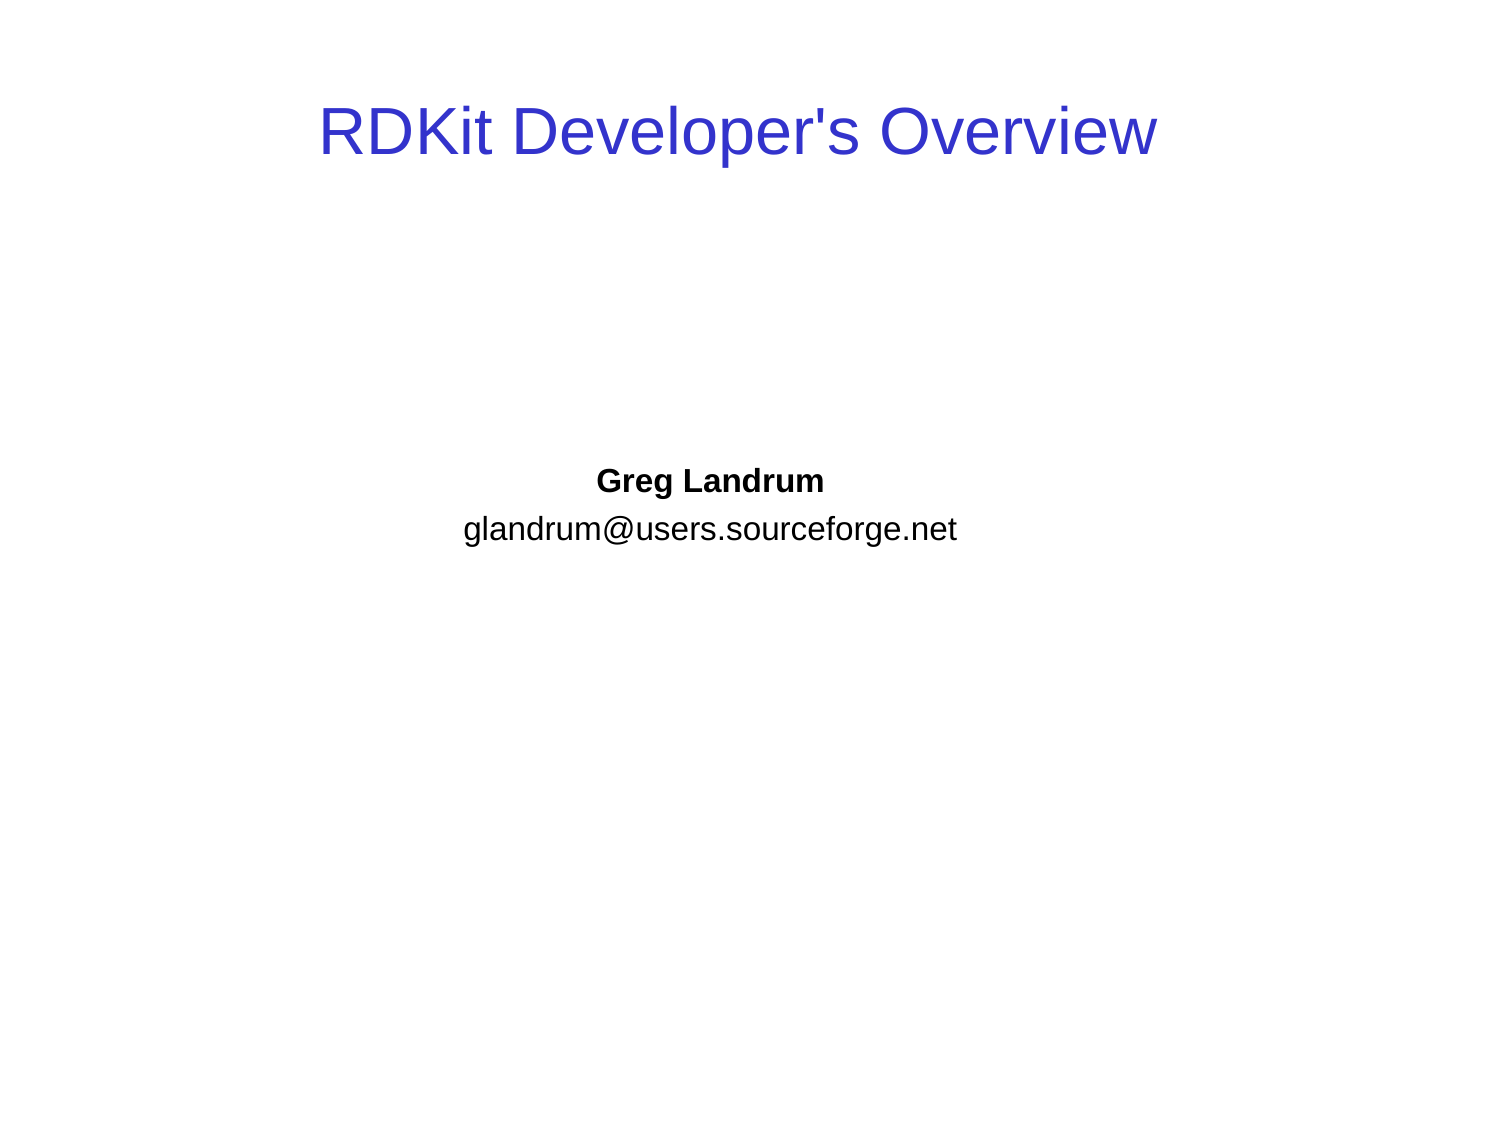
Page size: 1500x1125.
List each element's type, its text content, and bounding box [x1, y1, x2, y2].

title RDKit Developer's Overview [51, 0, 1427, 256]
subtitle Greg Landrum glandrum@users.sourceforge.net [223, 451, 1124, 809]
